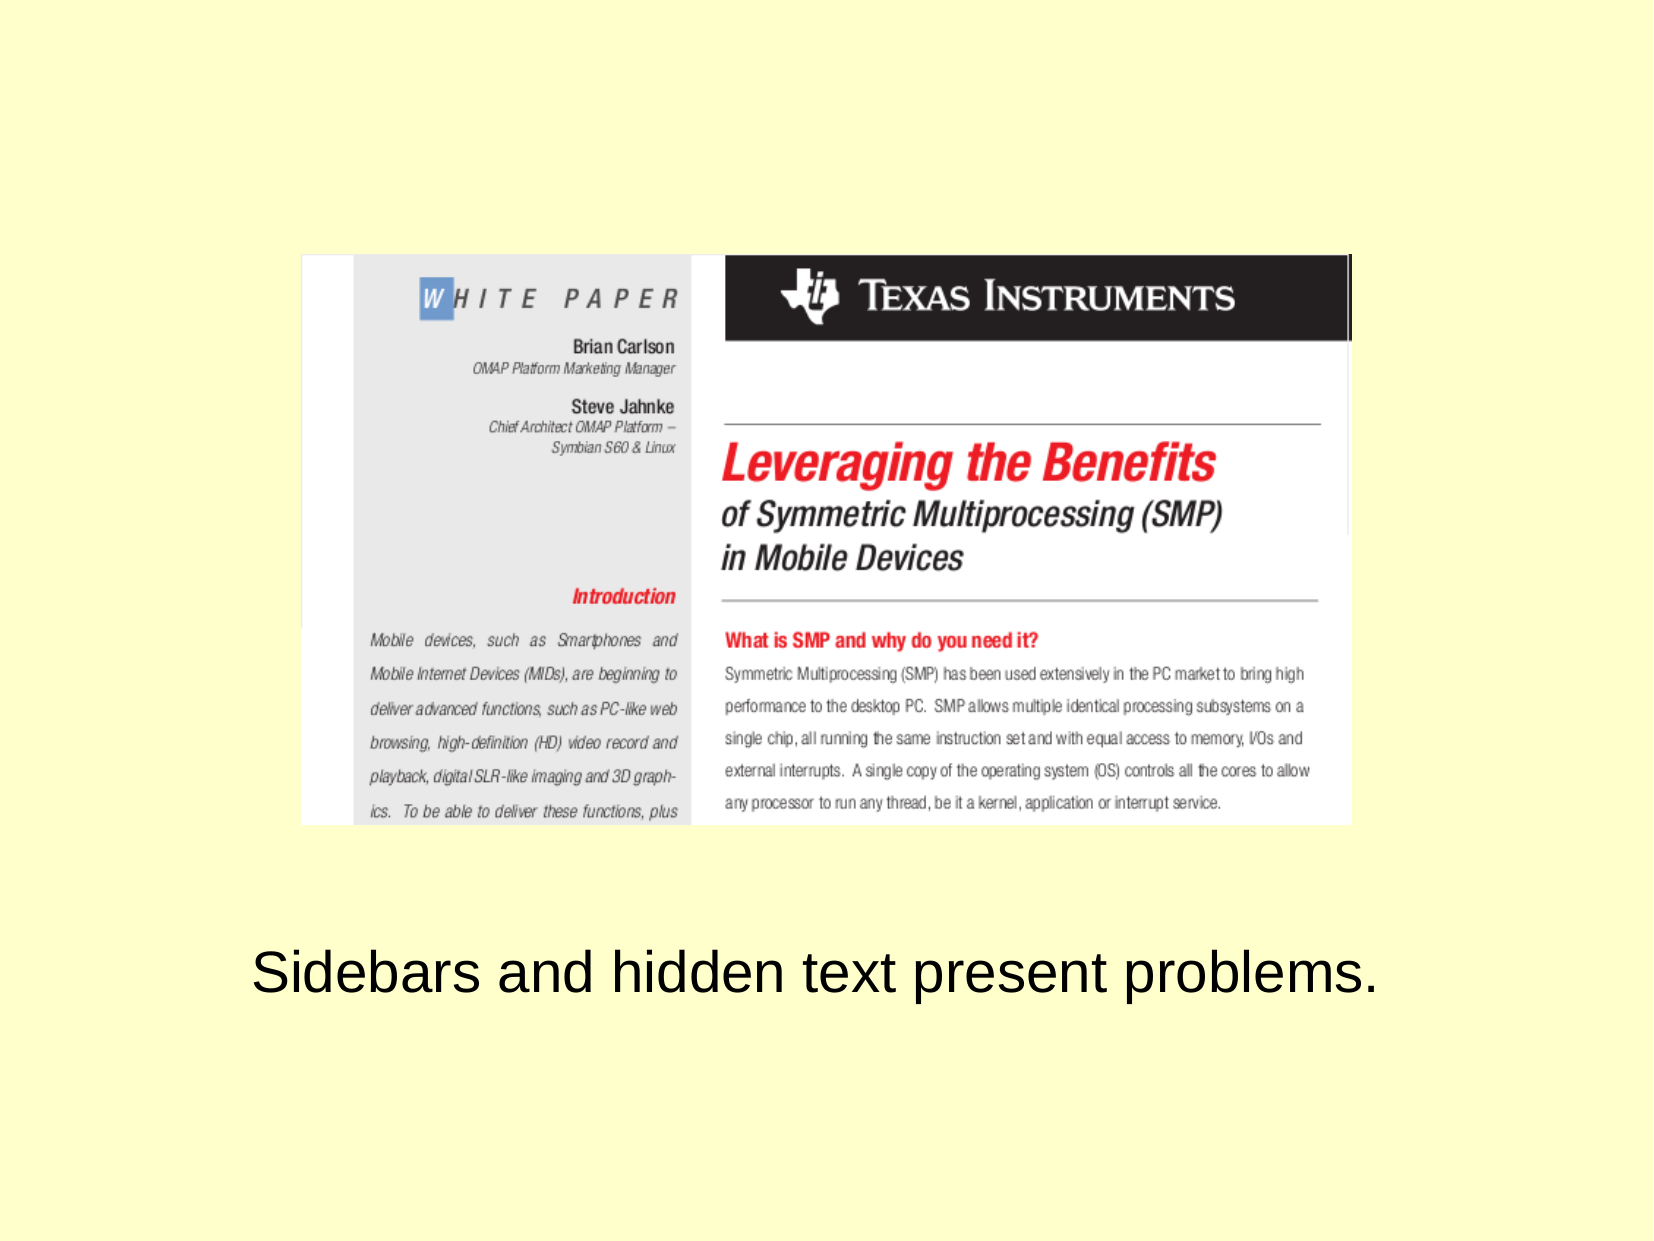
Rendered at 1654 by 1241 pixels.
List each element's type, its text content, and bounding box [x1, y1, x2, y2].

text_box Sidebars and hidden text present problems. [236, 932, 1417, 1013]
picture [301, 254, 1352, 826]
